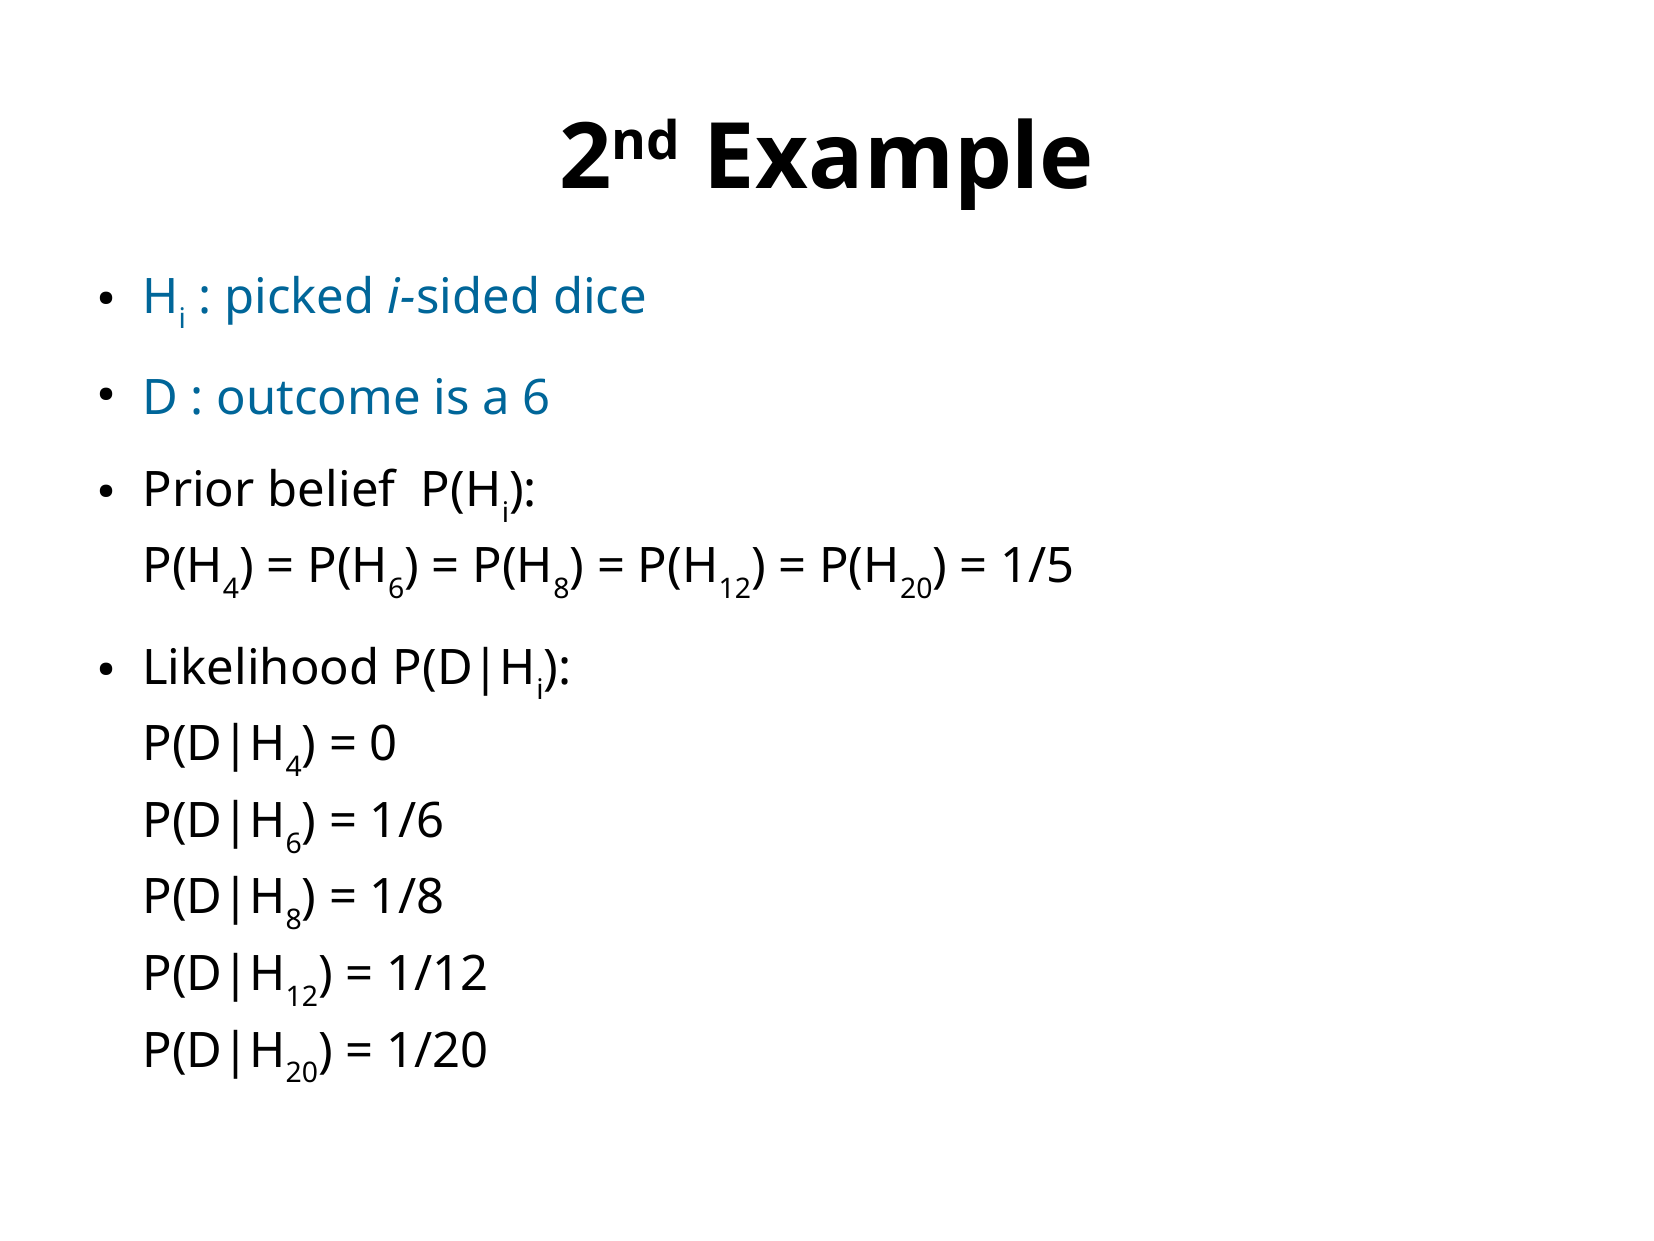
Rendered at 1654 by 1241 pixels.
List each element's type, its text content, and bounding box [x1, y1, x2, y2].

list Hi : picked i-sided dice D : outcome is a 6 Prior belief P(Hi): P(H4) = P(H6) = P(H8) = P(H12) = P(H20) = 1/5 Likelihood P(D|Hi): P(D|H4) = 0 P(D|H6) = 1/6 P(D|H8) = 1/8 P(D|H12) = 1/12 P(D|H20) = 1/20 [82, 260, 1571, 1096]
title 2nd Example [82, 49, 1571, 257]
